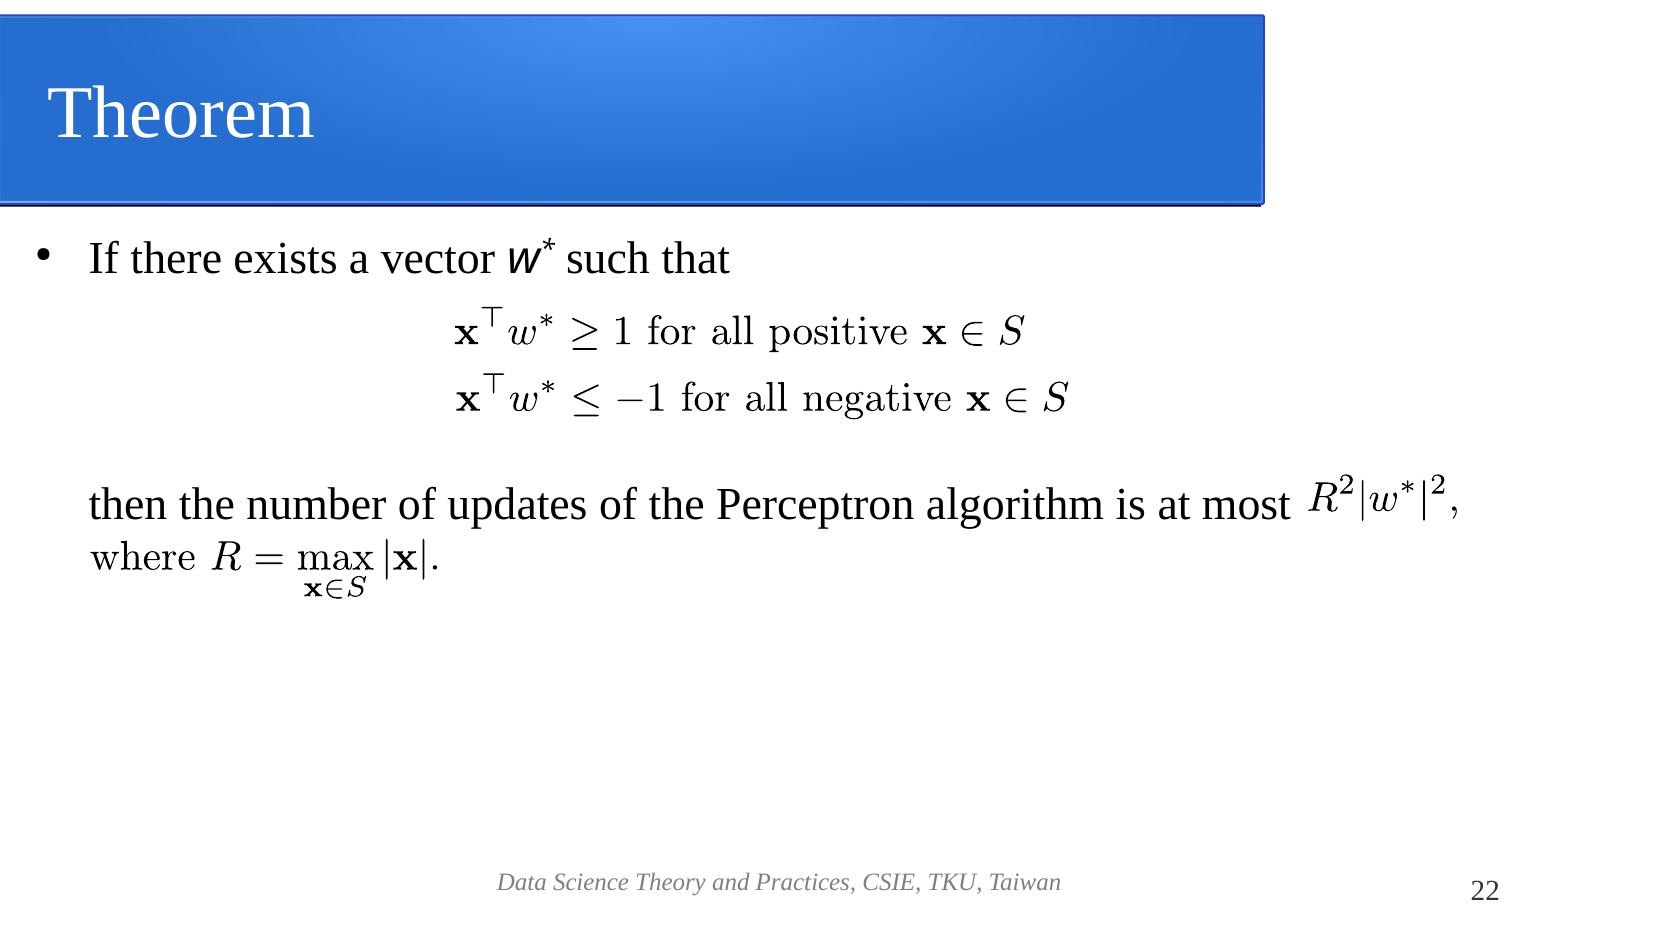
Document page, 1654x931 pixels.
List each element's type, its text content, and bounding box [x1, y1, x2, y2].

picture [1304, 472, 1459, 523]
title Theorem [47, 35, 1199, 189]
picture [453, 306, 1025, 353]
picture [88, 536, 439, 601]
picture [453, 371, 1070, 421]
list If there exists a vector w* such that then the number of updates of the Perceptron algorithm is at most [17, 224, 1506, 812]
